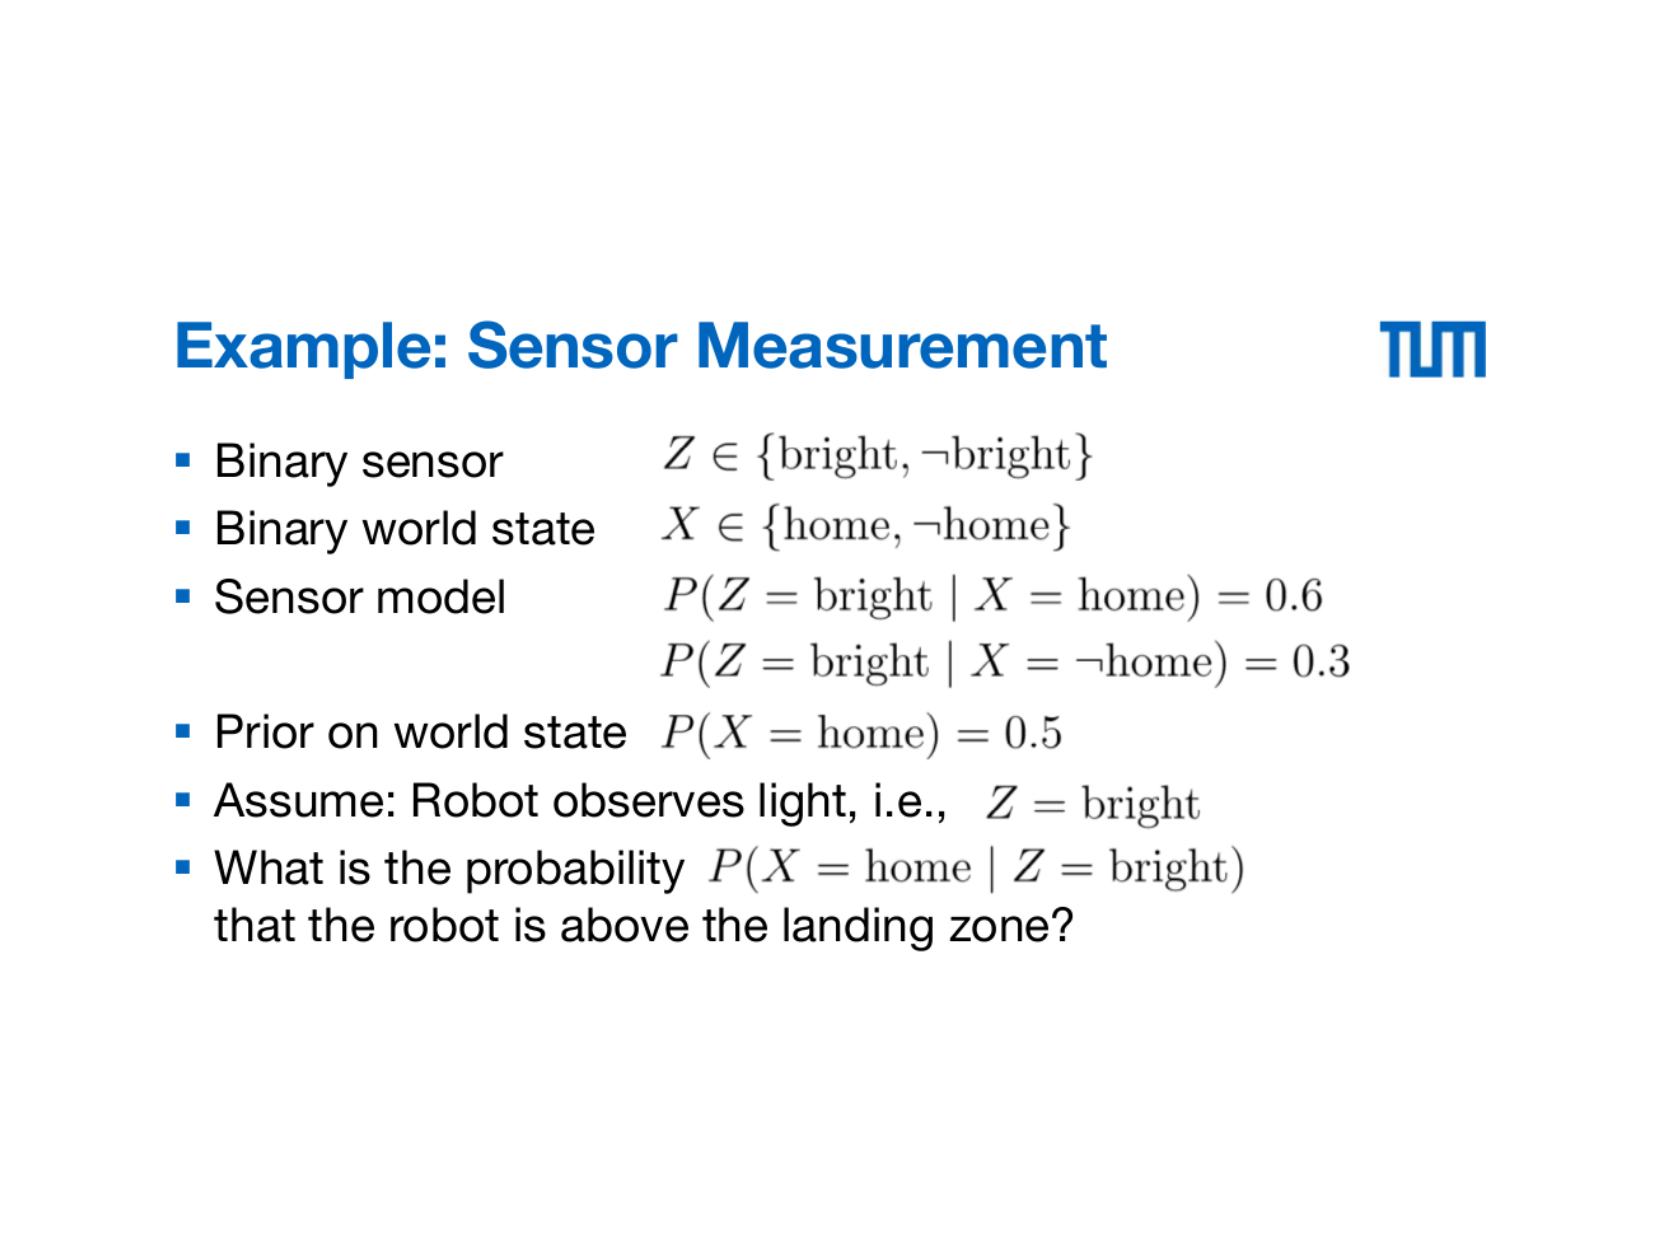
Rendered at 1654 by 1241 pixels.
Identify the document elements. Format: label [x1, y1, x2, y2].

picture [125, 290, 1528, 1010]
